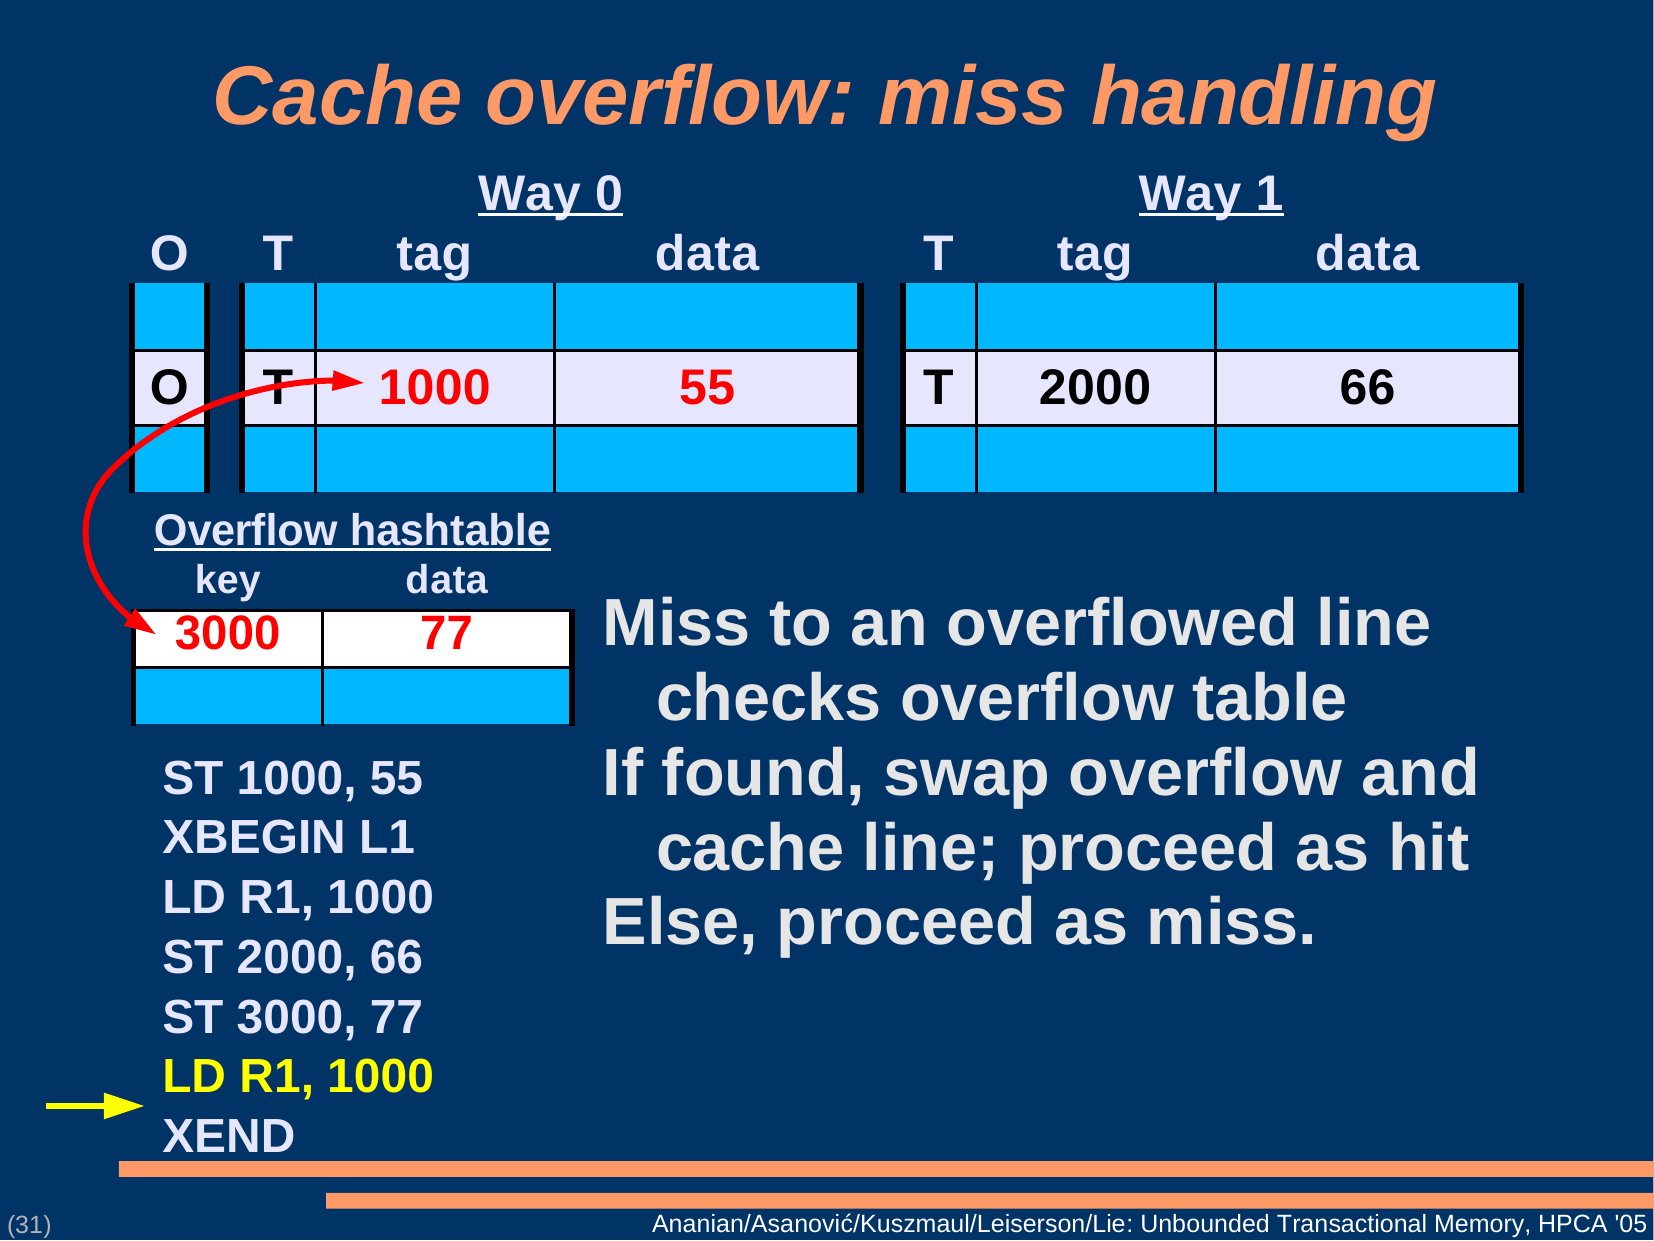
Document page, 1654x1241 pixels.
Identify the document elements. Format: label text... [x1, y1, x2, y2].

chart [128, 508, 577, 727]
list Miss to an overflowed line checks overflow table If found, swap overflow and cache line; proceed as hit Else, proceed as miss. [585, 585, 1561, 1140]
text_box ST 1000, 55 XBEGIN L1 LD R1, 1000 ST 2000, 66 ST 3000, 77 LD R1, 1000 XEND [162, 750, 435, 1163]
title Cache overflow: miss handling [51, 28, 1600, 163]
chart [127, 163, 1527, 495]
